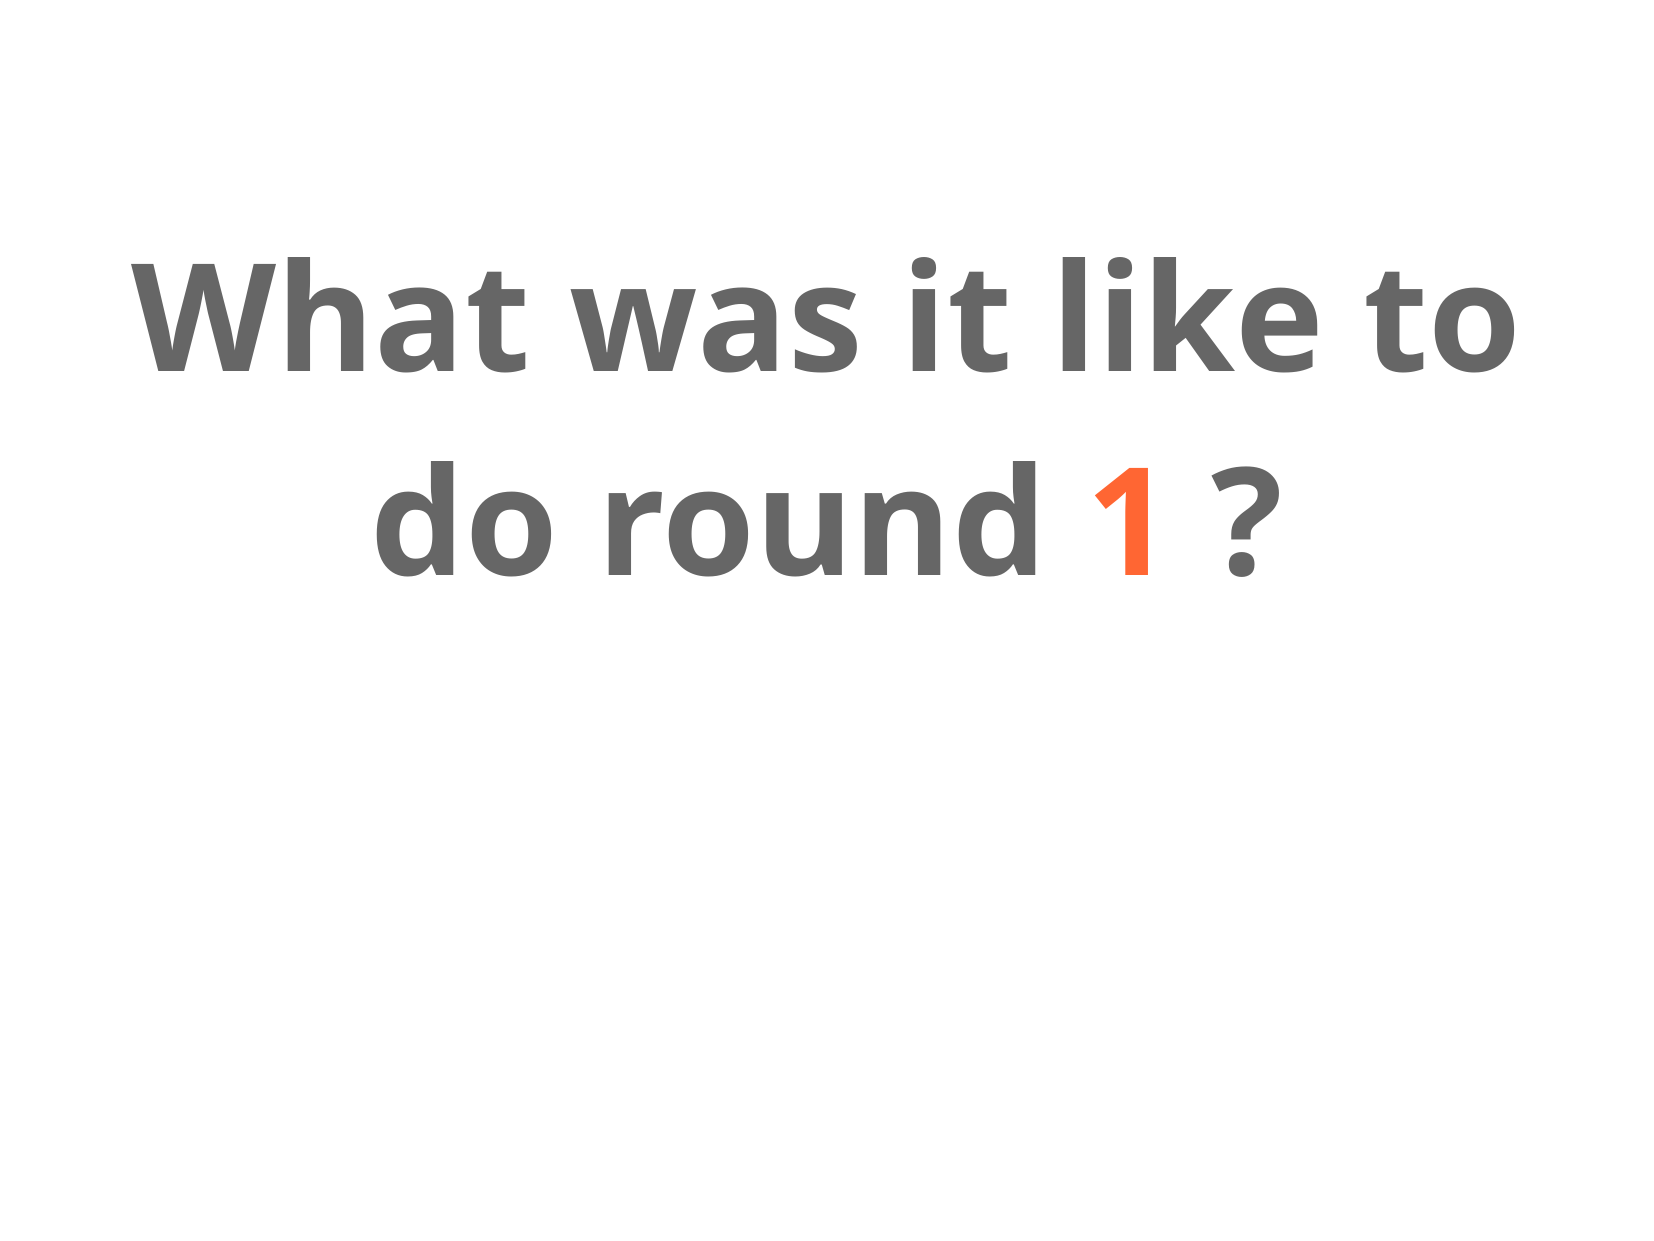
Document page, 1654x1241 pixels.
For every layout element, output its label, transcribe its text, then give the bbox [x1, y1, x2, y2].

title What was it like to do round 1 ? [59, 57, 1595, 1182]
